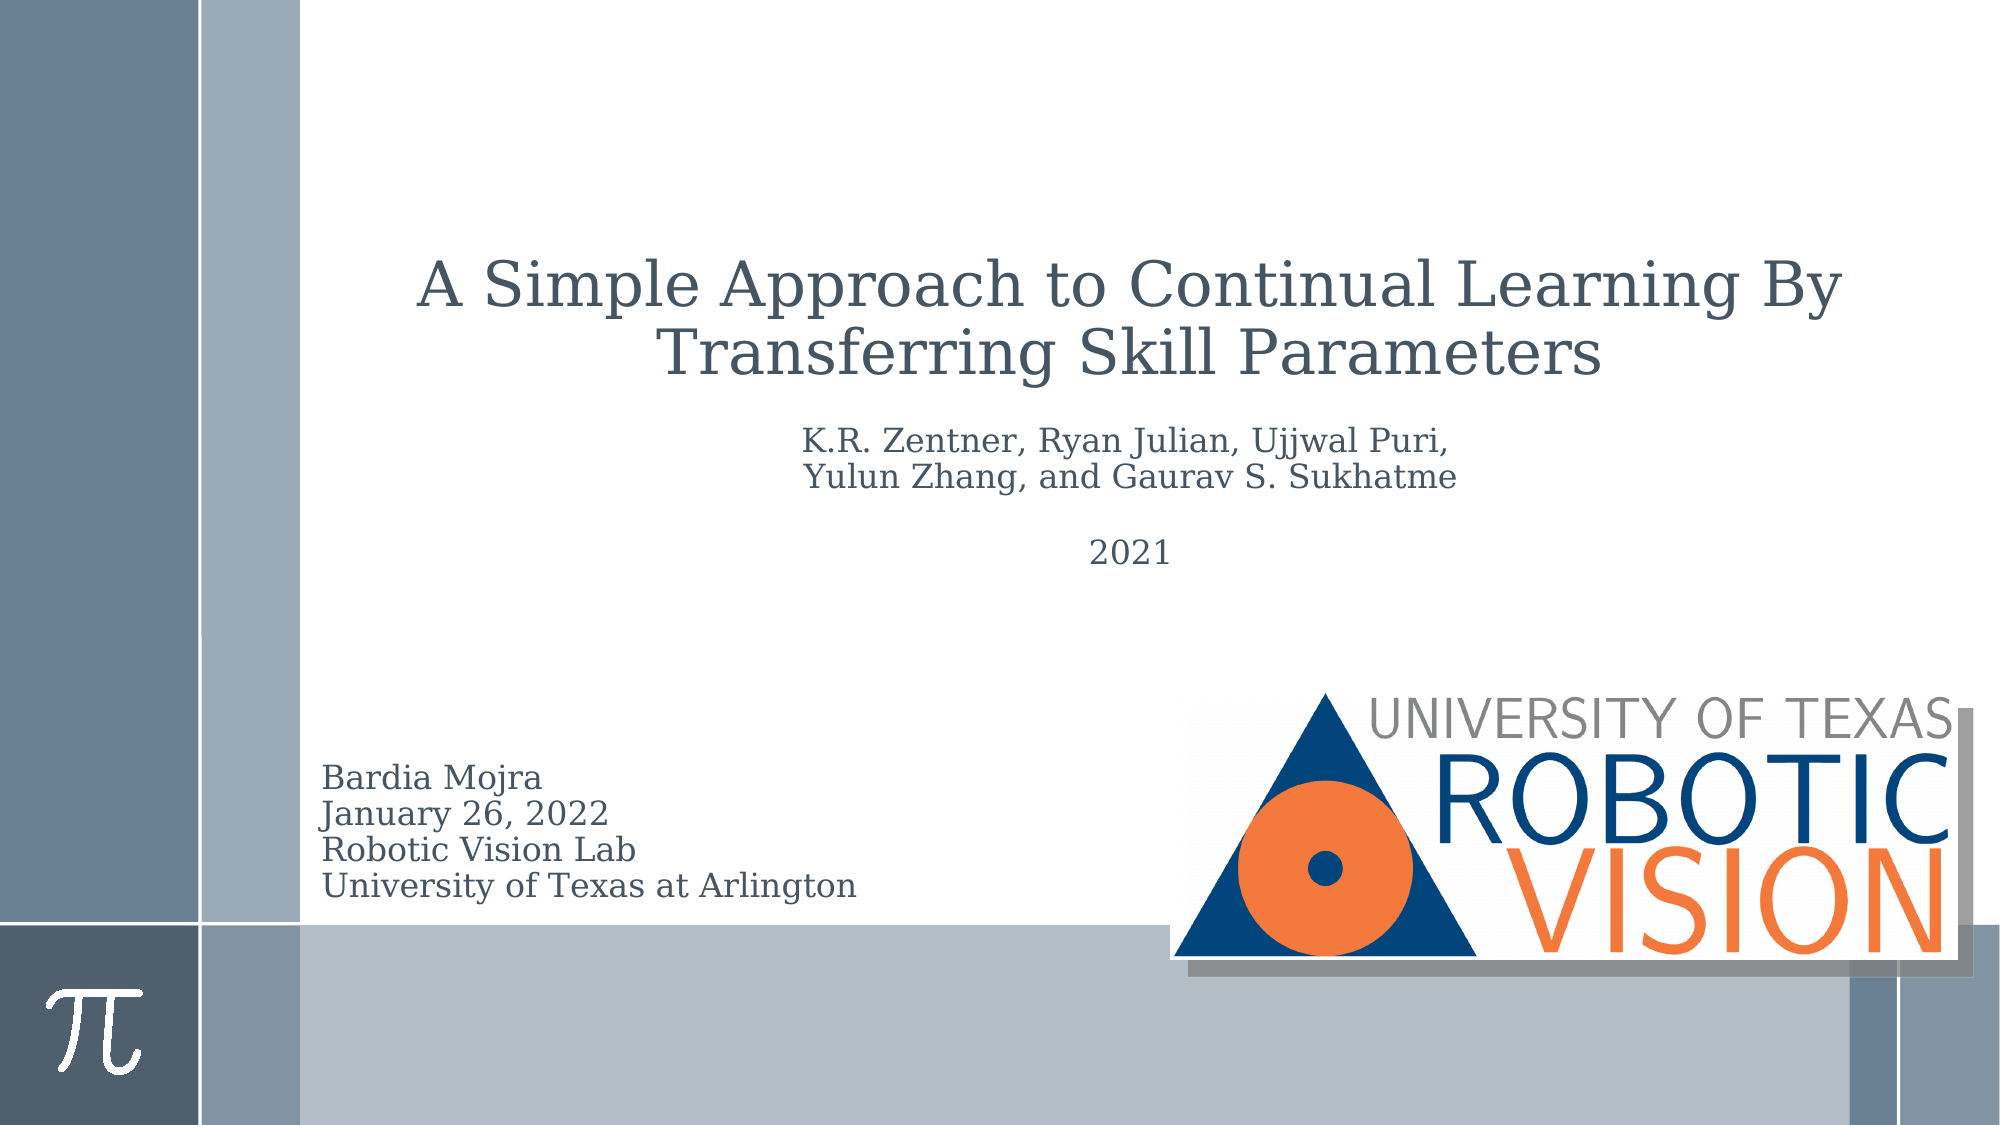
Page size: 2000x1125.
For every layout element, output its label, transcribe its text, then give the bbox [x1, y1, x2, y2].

picture [1170, 689, 1958, 961]
text_box Bardia Mojra January 26, 2022 Robotic Vision Lab University of Texas at Arlington [306, 754, 885, 930]
text_box A Simple Approach to Continual Learning By Transferring Skill Parameters K.R. Zentner, Ryan Julian, Ujjwal Puri, Yulun Zhang, and Gaurav S. Sukhatme 2021 [312, 179, 1950, 646]
